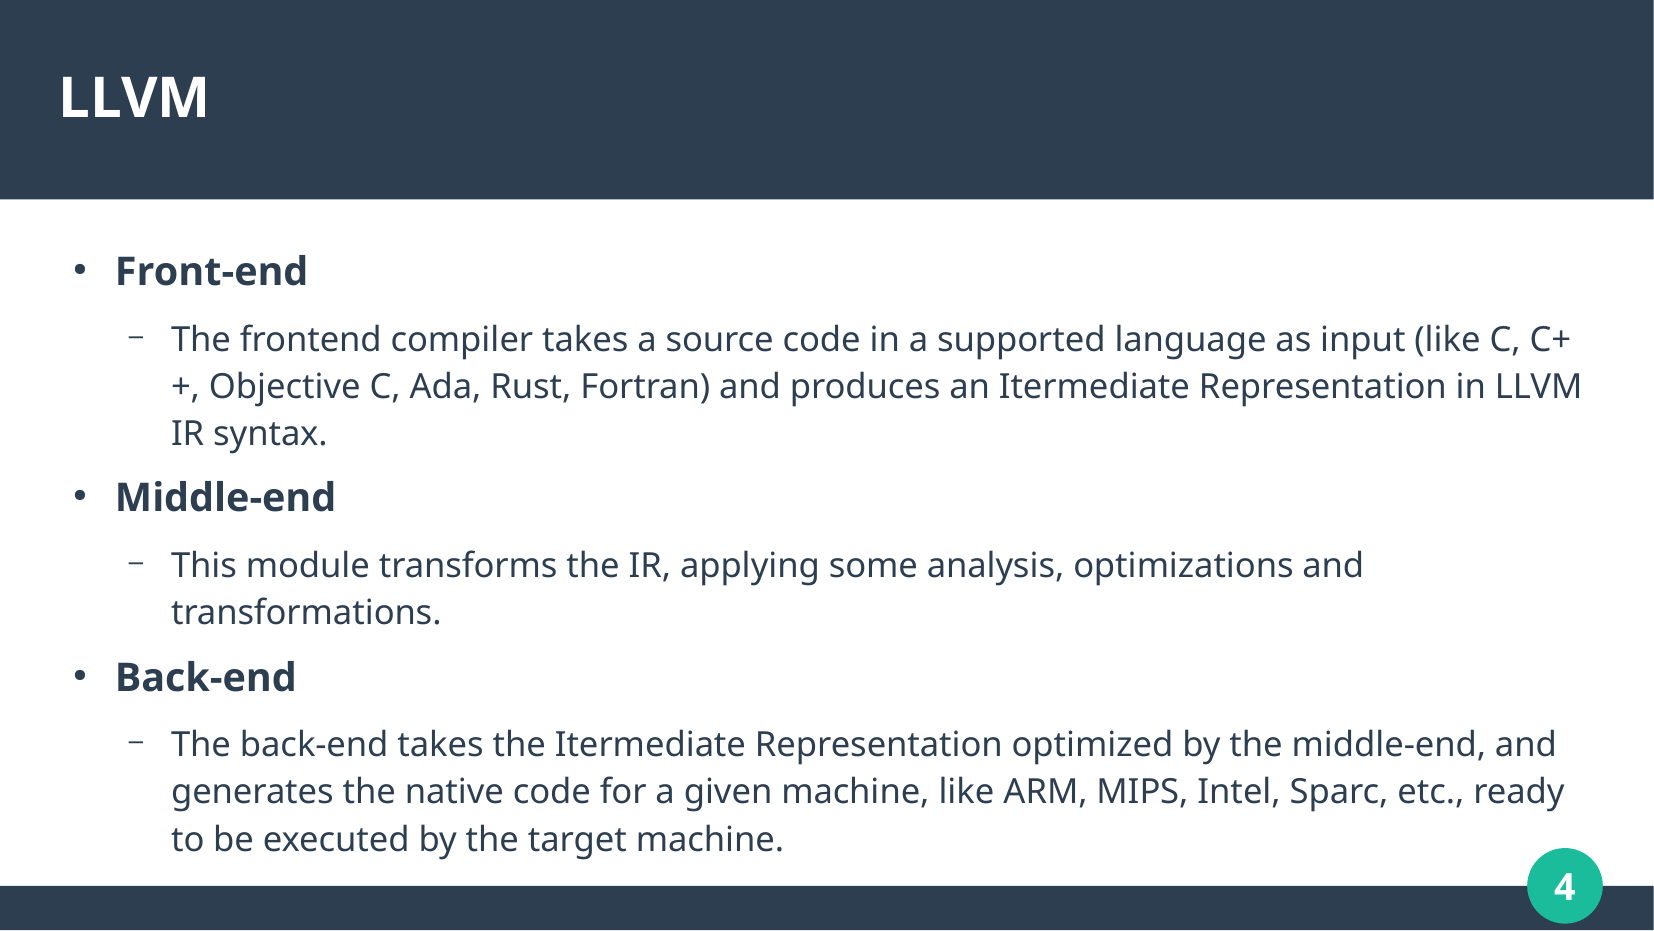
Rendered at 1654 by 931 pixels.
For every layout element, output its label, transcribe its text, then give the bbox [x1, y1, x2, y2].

list Front-end The frontend compiler takes a source code in a supported language as input (like C, C++, Objective C, Ada, Rust, Fortran) and produces an Itermediate Representation in LLVM IR syntax. Middle-end This module transforms the IR, applying some analysis, optimizations and transformations. Back-end The back-end takes the Itermediate Representation optimized by the middle-end, and generates the native code for a given machine, like ARM, MIPS, Intel, Sparc, etc., ready to be executed by the target machine. [59, 243, 1595, 864]
title LLVM [59, 37, 1595, 155]
